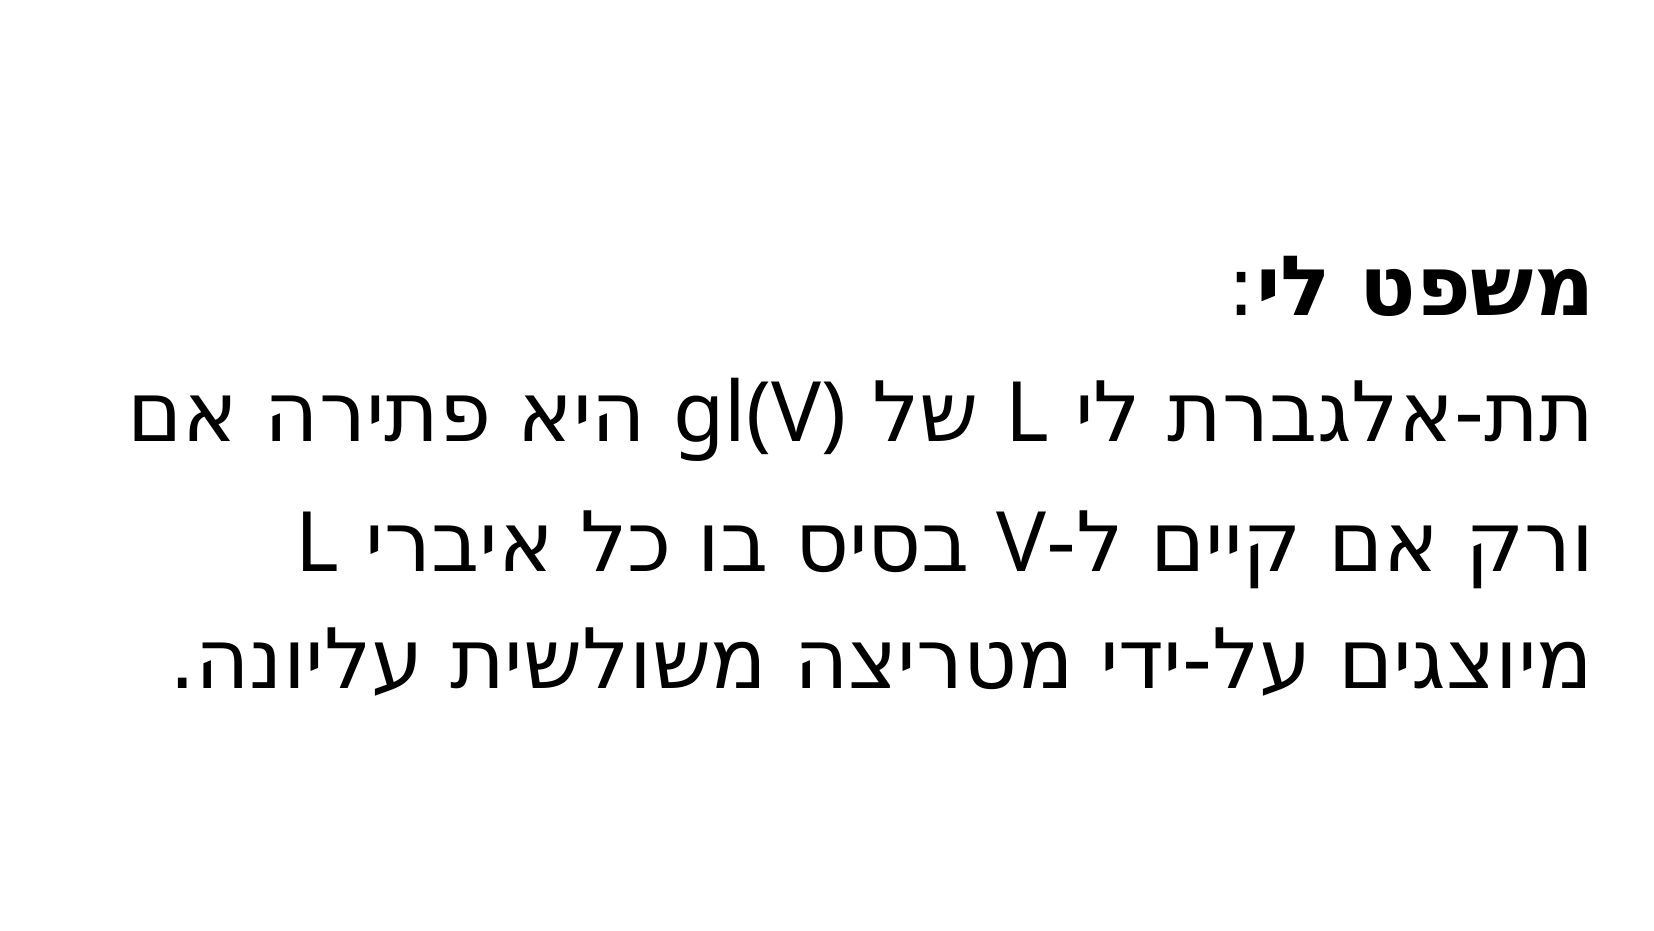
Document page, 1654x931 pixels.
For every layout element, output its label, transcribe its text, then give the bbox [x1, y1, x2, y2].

subtitle משפט לי: תת-אלגברת לי L של gl(V) היא פתירה אם ורק אם קיים ל-V בסיס בו כל איברי L מיוצגים על-ידי מטריצה משולשית עליונה. [59, 45, 1595, 886]
